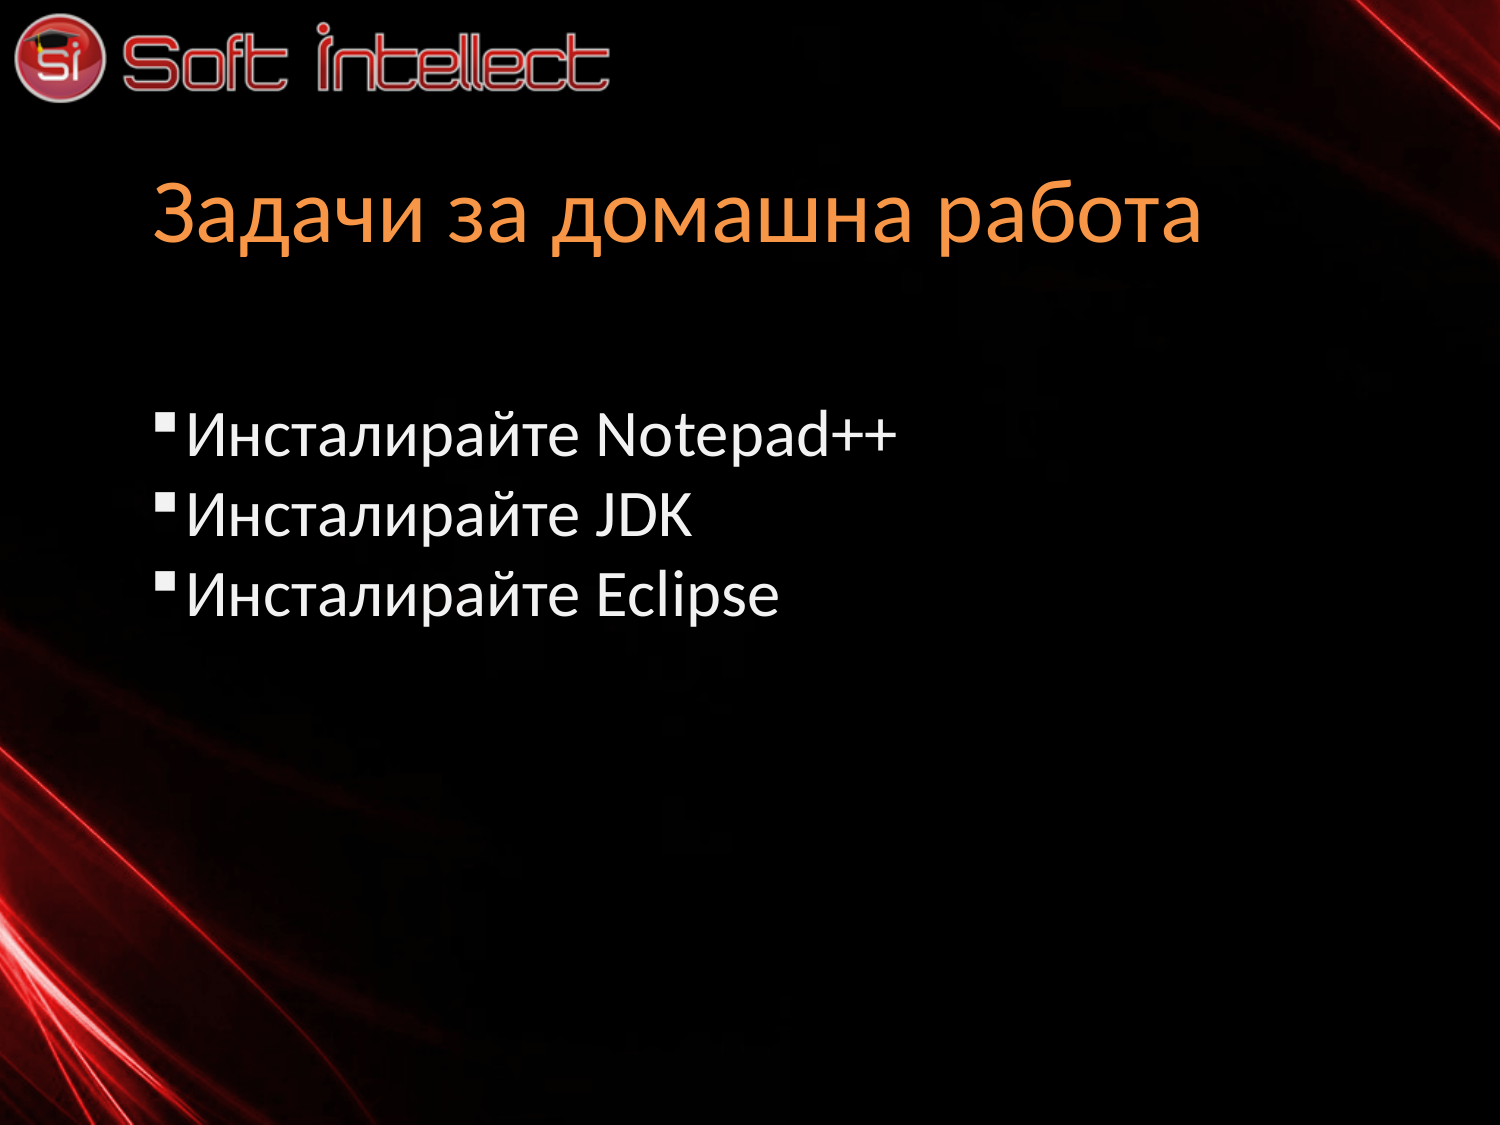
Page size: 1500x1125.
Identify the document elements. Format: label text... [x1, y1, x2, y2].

picture [0, 0, 1500, 1125]
text_box Задачи за домашна работа [137, 112, 1488, 300]
text_box Инсталирайте Notepad++ Инсталирайте JDK Инсталирайте Eclipse [134, 382, 1385, 1125]
